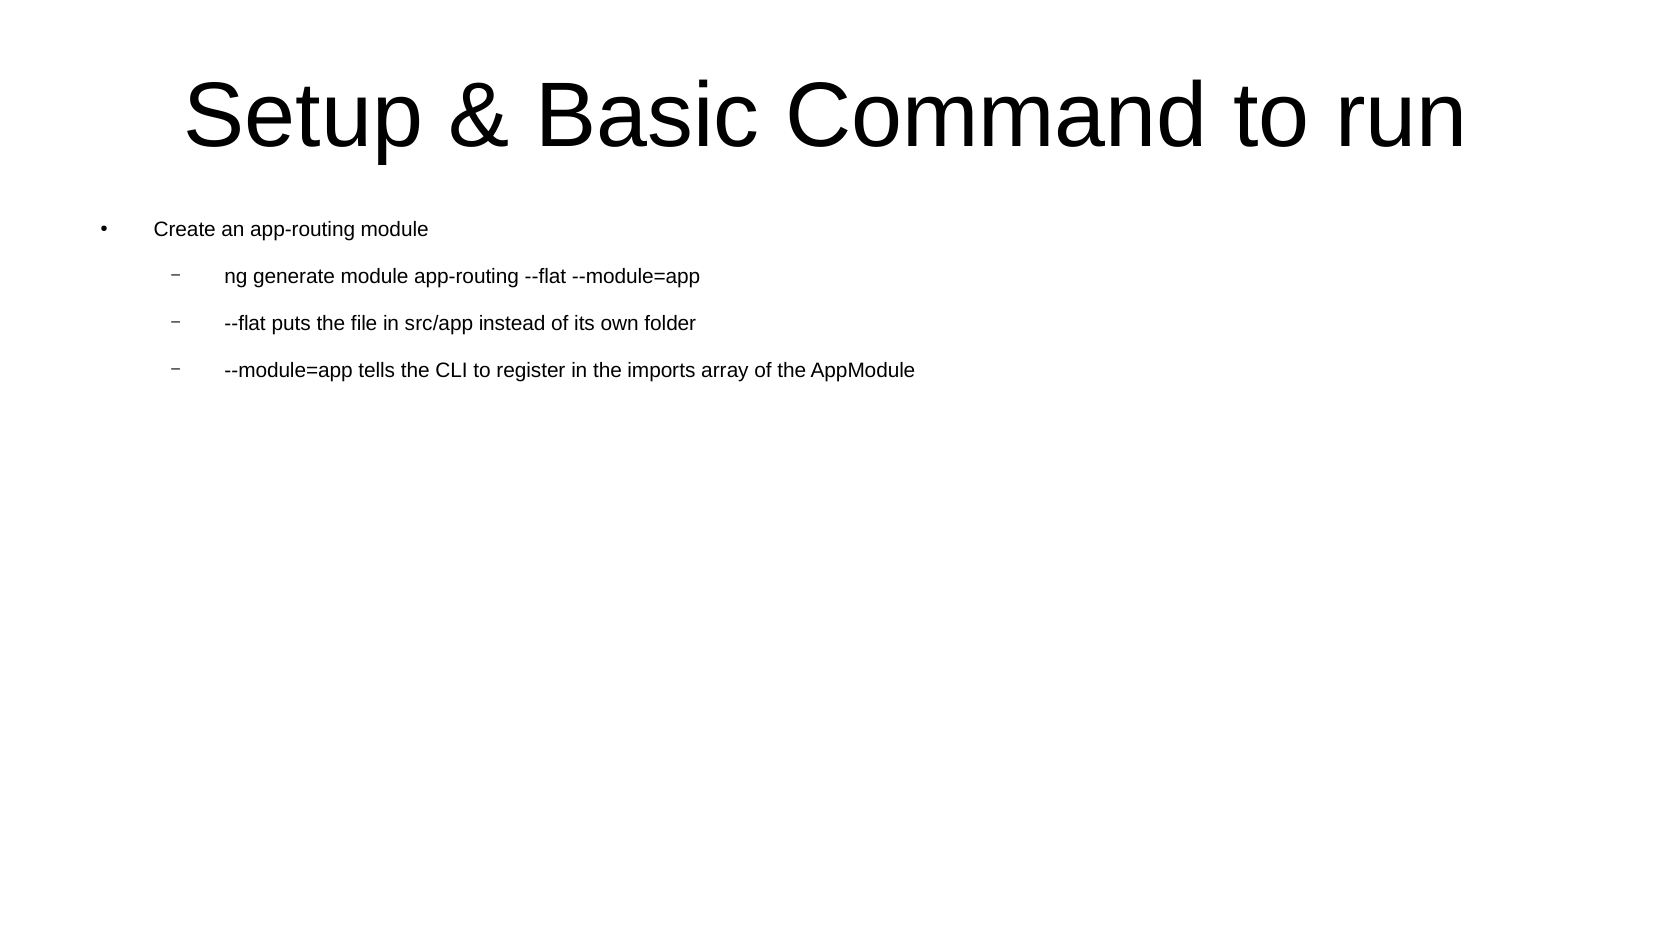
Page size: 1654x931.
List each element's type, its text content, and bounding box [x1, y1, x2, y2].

title Setup & Basic Command to run [82, 37, 1571, 193]
list Create an app-routing module ng generate module app-routing --flat --module=app --flat puts the file in src/app instead of its own folder --module=app tells the CLI to register in the imports array of the AppModule [82, 217, 1621, 916]
